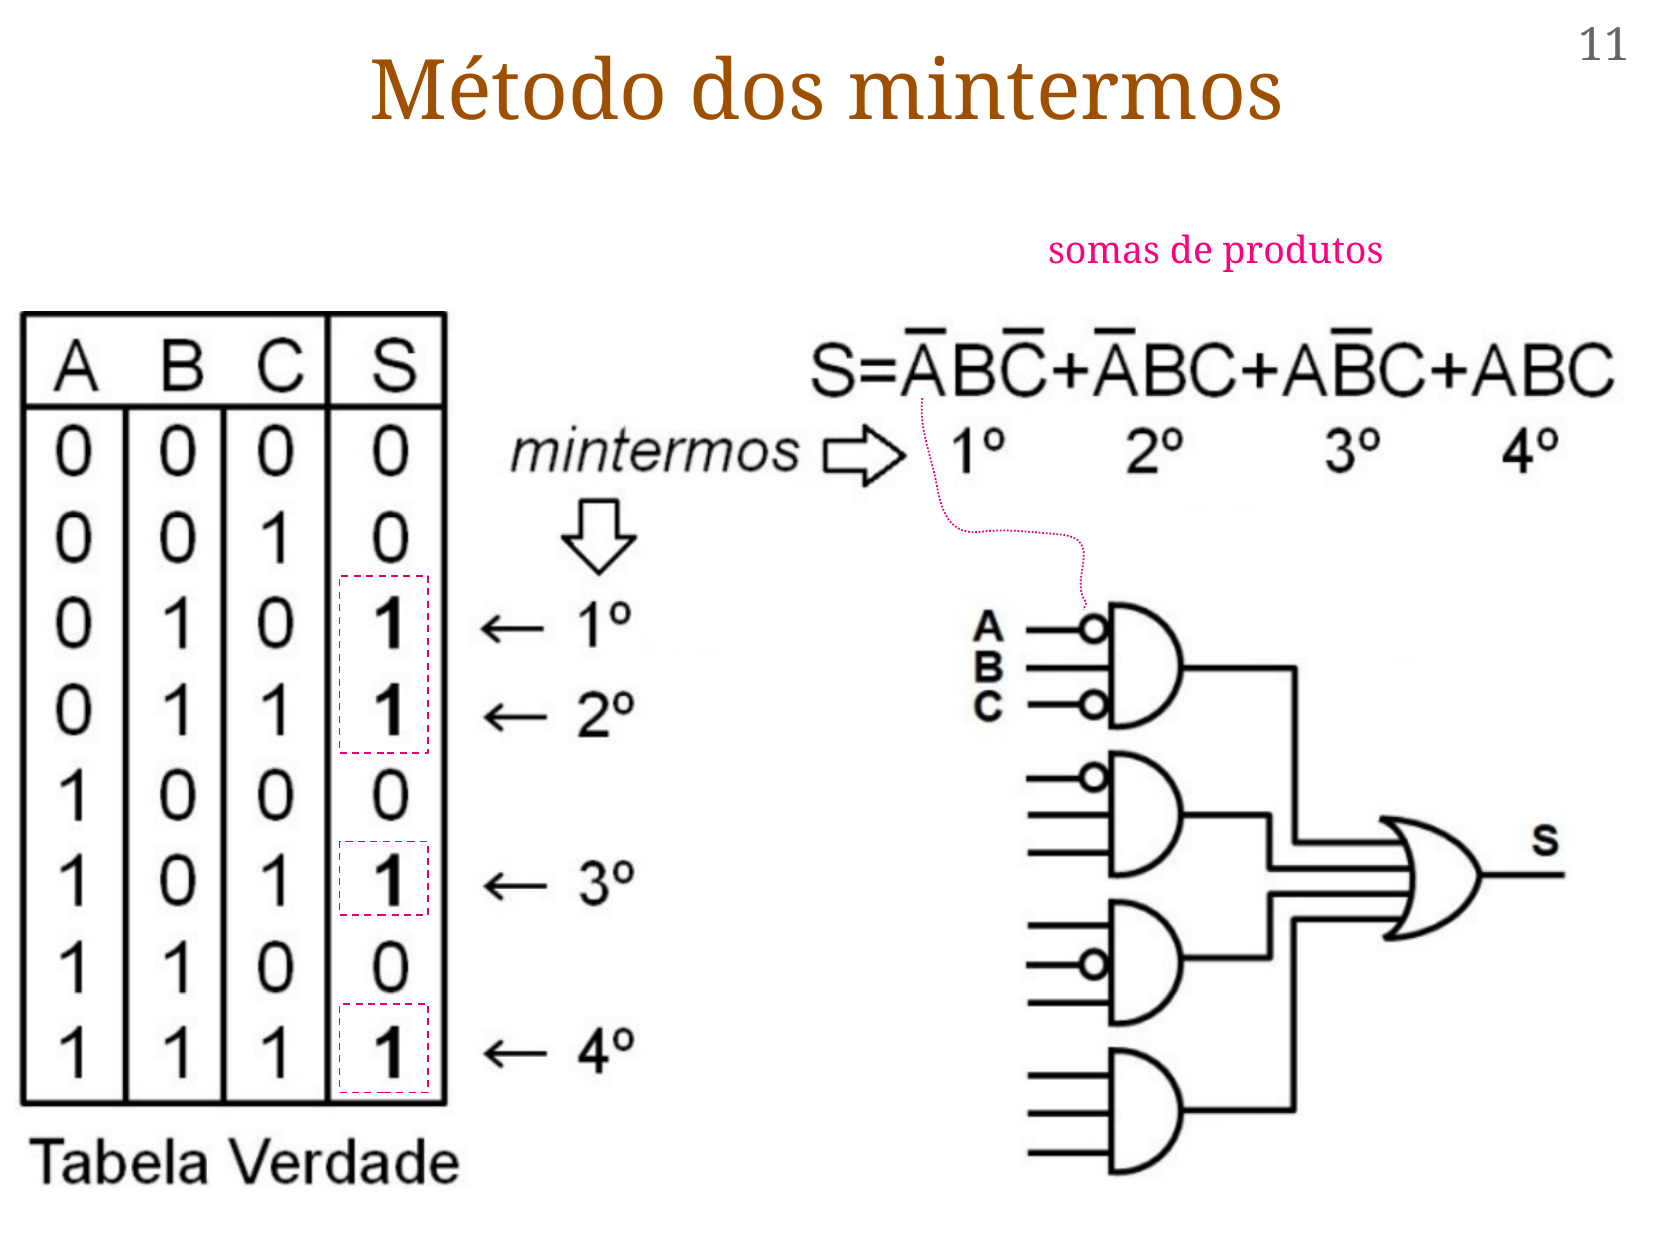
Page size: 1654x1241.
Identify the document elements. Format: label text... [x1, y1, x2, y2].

title Método dos mintermos [59, 29, 1595, 148]
picture [14, 311, 1625, 1196]
text_box somas de produtos [1033, 216, 1400, 283]
